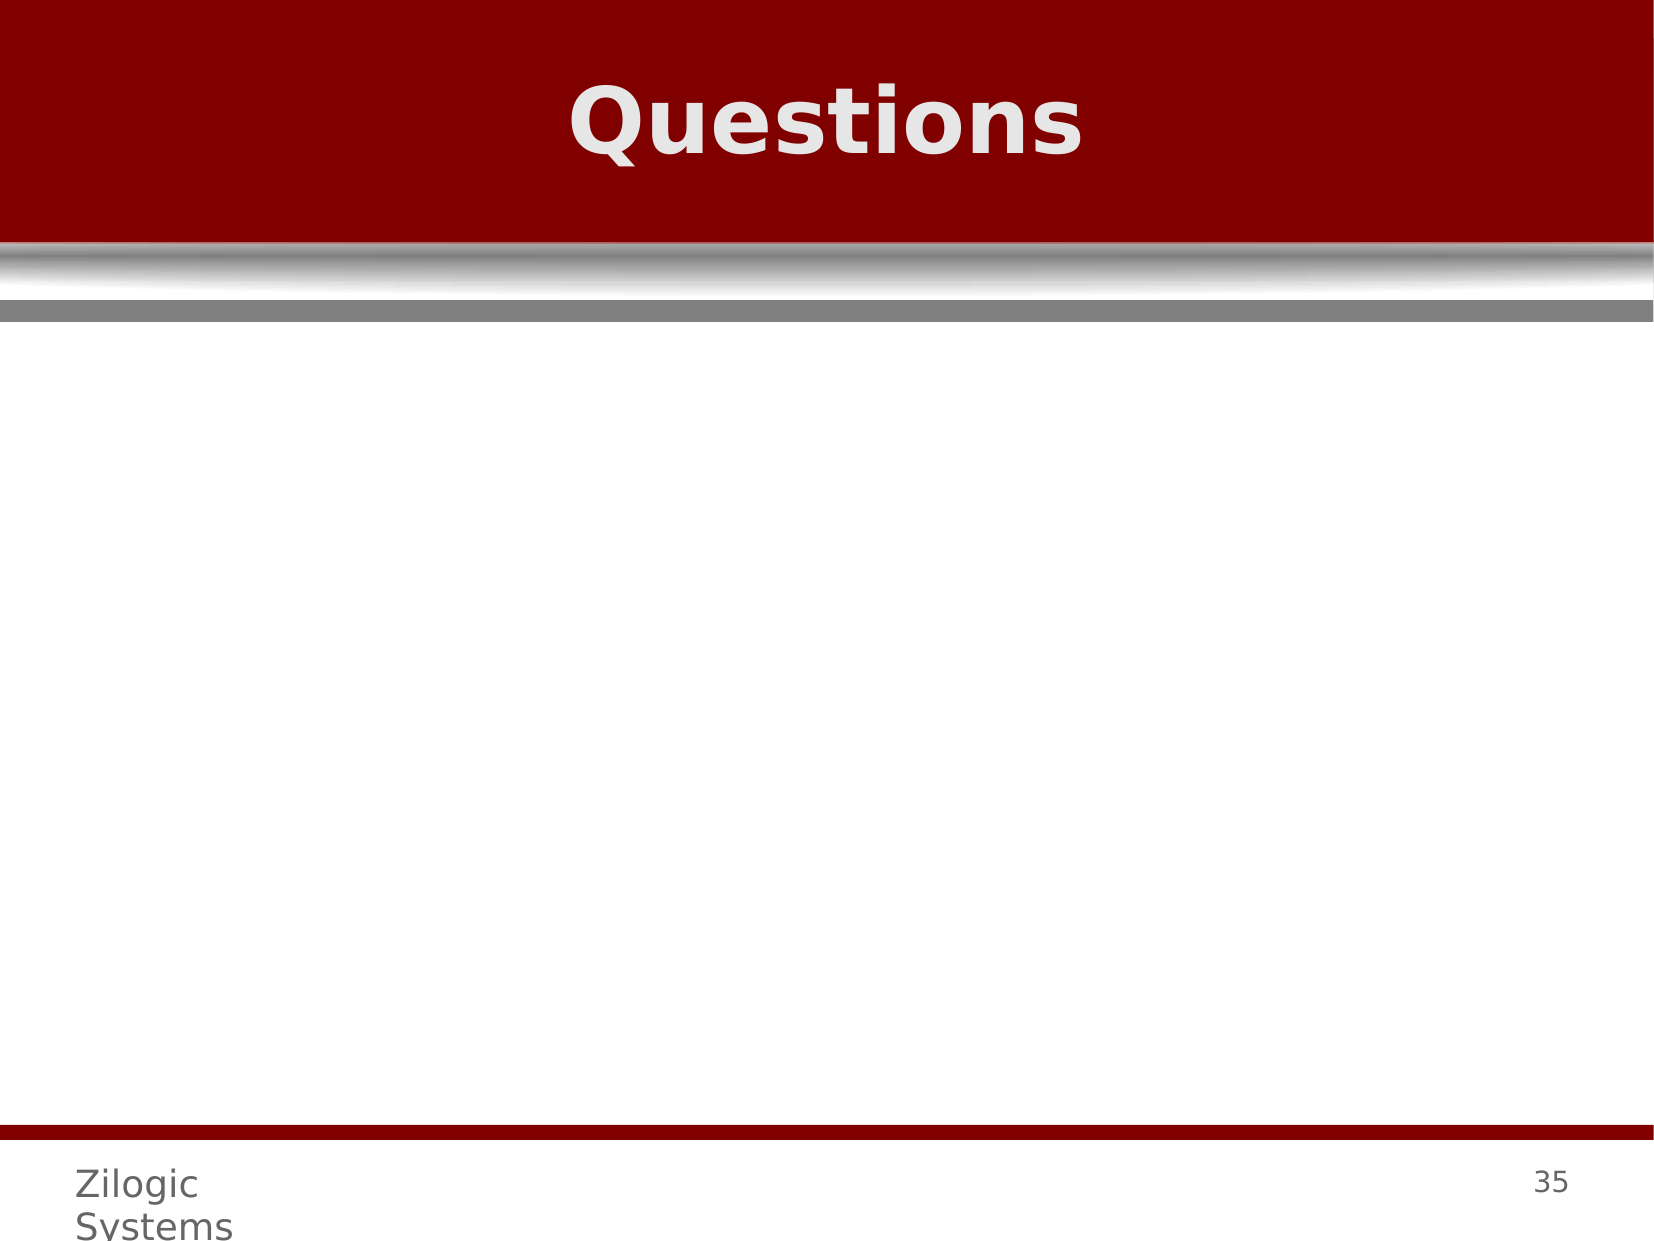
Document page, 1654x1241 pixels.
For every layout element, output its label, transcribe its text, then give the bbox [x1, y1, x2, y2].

title Questions [82, 18, 1571, 226]
